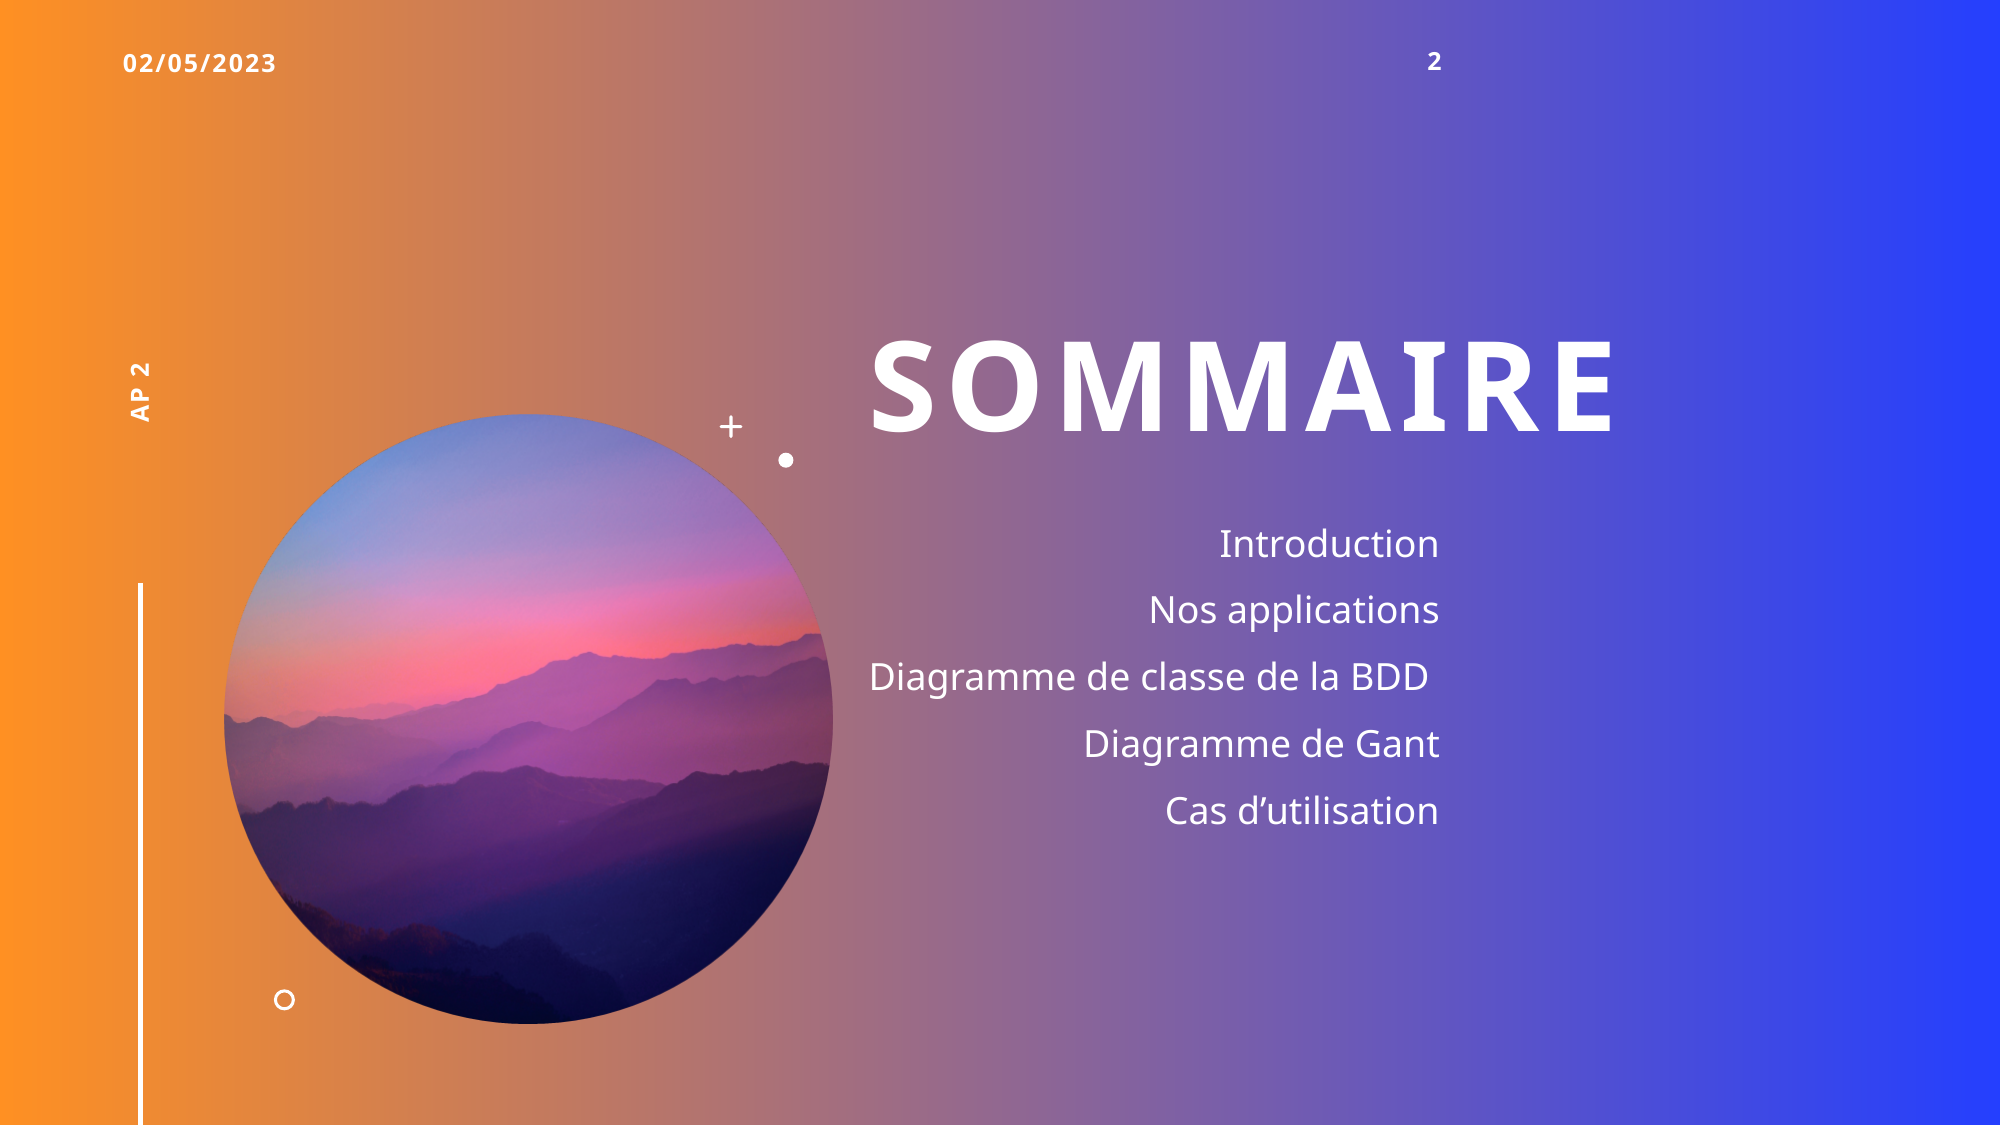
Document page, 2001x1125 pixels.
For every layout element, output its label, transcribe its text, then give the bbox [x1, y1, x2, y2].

picture [224, 415, 833, 1024]
text_box [1412, 33, 1863, 93]
text_box 02/05/2023 [108, 33, 559, 93]
list Introduction Nos applications Diagramme de classe de la BDD Diagramme de Gant Cas d’utilisation [853, 513, 1811, 1025]
title SOMMAIRe [853, 96, 1811, 470]
text_box AP 2 [108, 119, 169, 577]
